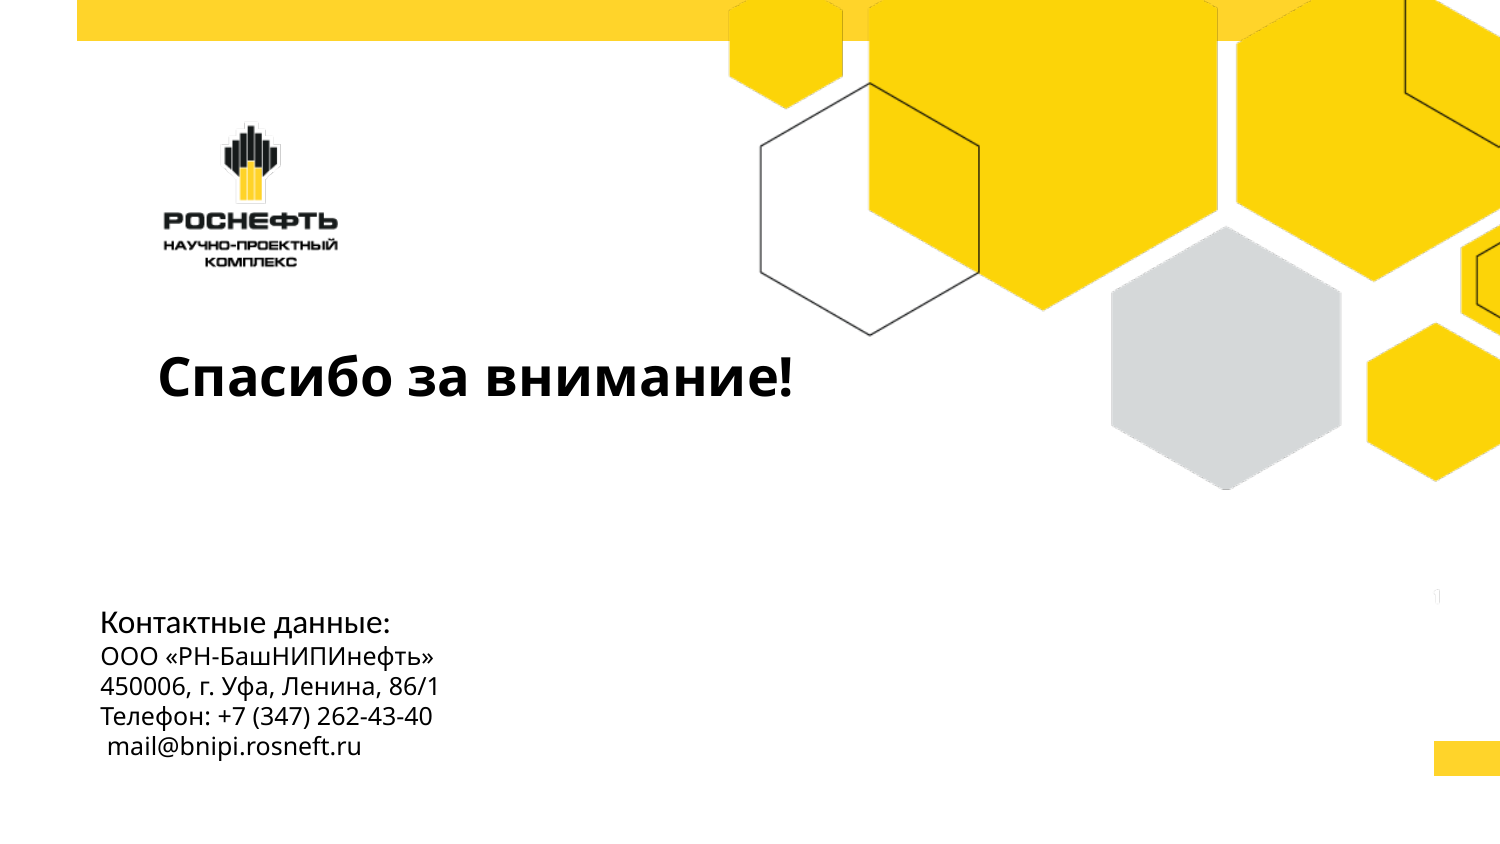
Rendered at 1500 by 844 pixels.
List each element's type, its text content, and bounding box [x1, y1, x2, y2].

picture [99, 0, 1500, 684]
text_box Контактные данные: ООО «РН-БашНИПИнефть» 450006, г. Уфа, Ленина, 86/1 Телефон: +7 (347) 262-43-40 mail@bnipi.rosneft.ru [100, 600, 958, 741]
text_box Спасибо за внимание! [142, 334, 805, 416]
